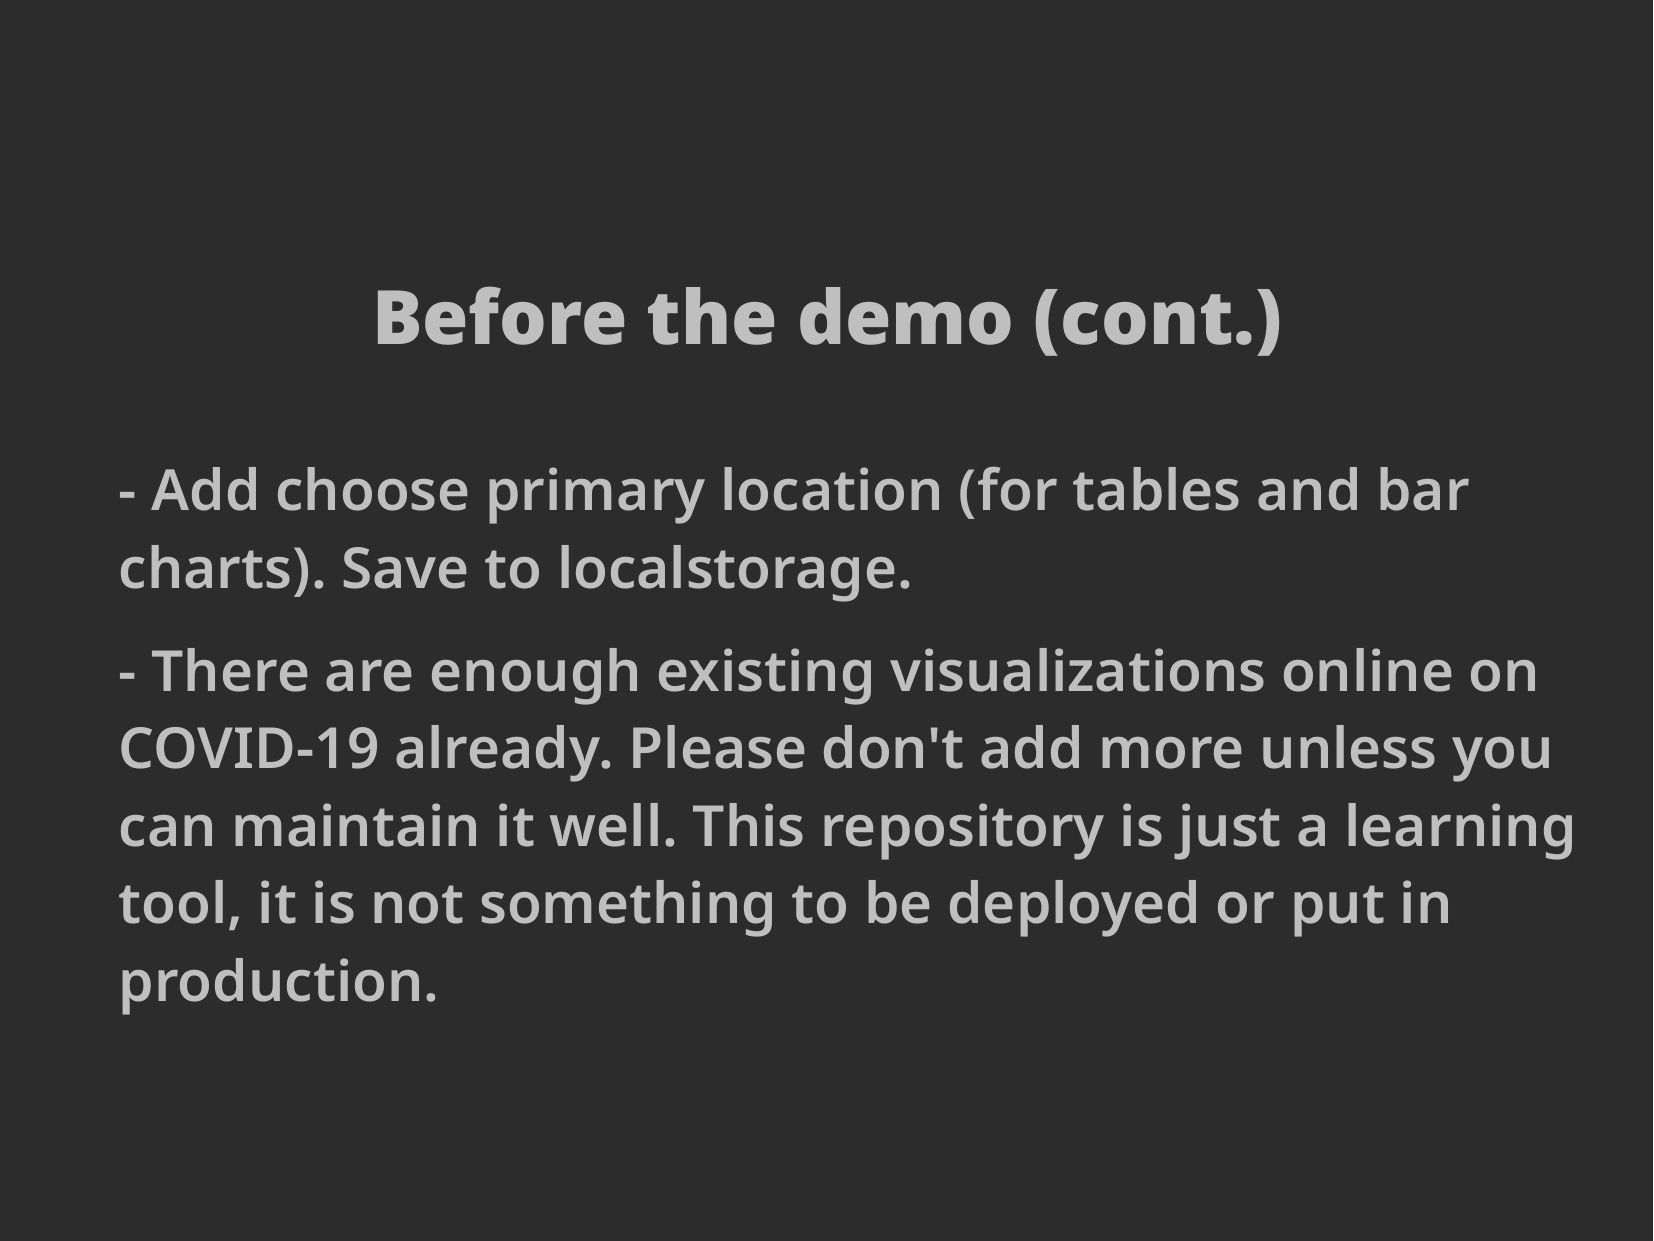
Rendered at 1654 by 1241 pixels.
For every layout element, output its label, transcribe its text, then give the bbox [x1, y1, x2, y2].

list - Add choose primary location (for tables and bar charts). Save to localstorage. - There are enough existing visualizations online on COVID-19 already. Please don't add more unless you can maintain it well. This repository is just a learning tool, it is not something to be deployed or put in production. [58, 450, 1594, 1021]
title Before the demo (cont.) [60, 270, 1595, 361]
